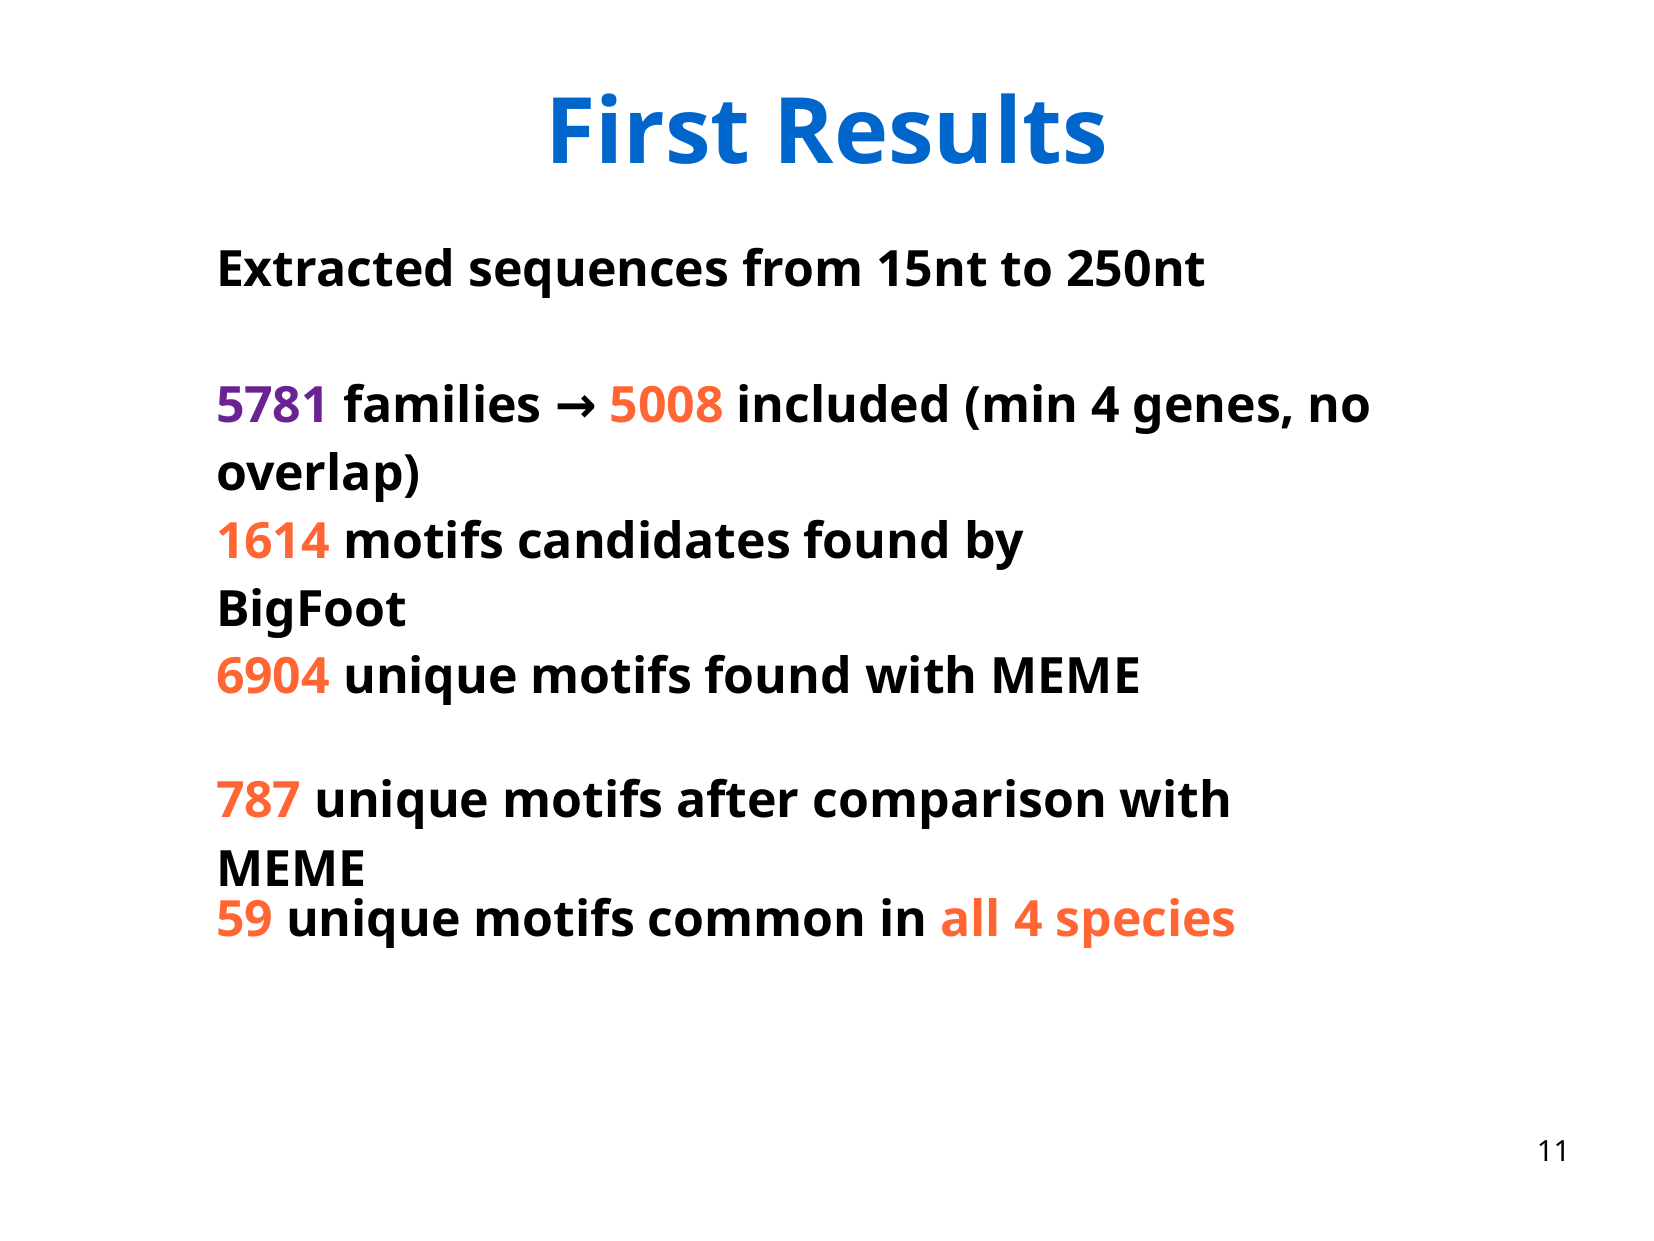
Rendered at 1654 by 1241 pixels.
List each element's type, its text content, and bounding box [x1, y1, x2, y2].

text_box [885, 495, 1602, 622]
text_box 787 unique motifs after comparison with MEME [201, 757, 1369, 828]
text_box 1614 motifs candidates found by BigFoot [201, 497, 1219, 568]
text_box First Results [156, 57, 1497, 176]
text_box 6904 unique motifs found with MEME [201, 633, 1369, 704]
text_box 5781 families → 5008 included (min 4 genes, no overlap) [201, 361, 1594, 432]
text_box Extracted sequences from 15nt to 250nt [201, 225, 1249, 297]
text_box 59 unique motifs common in all 4 species [201, 875, 1369, 946]
